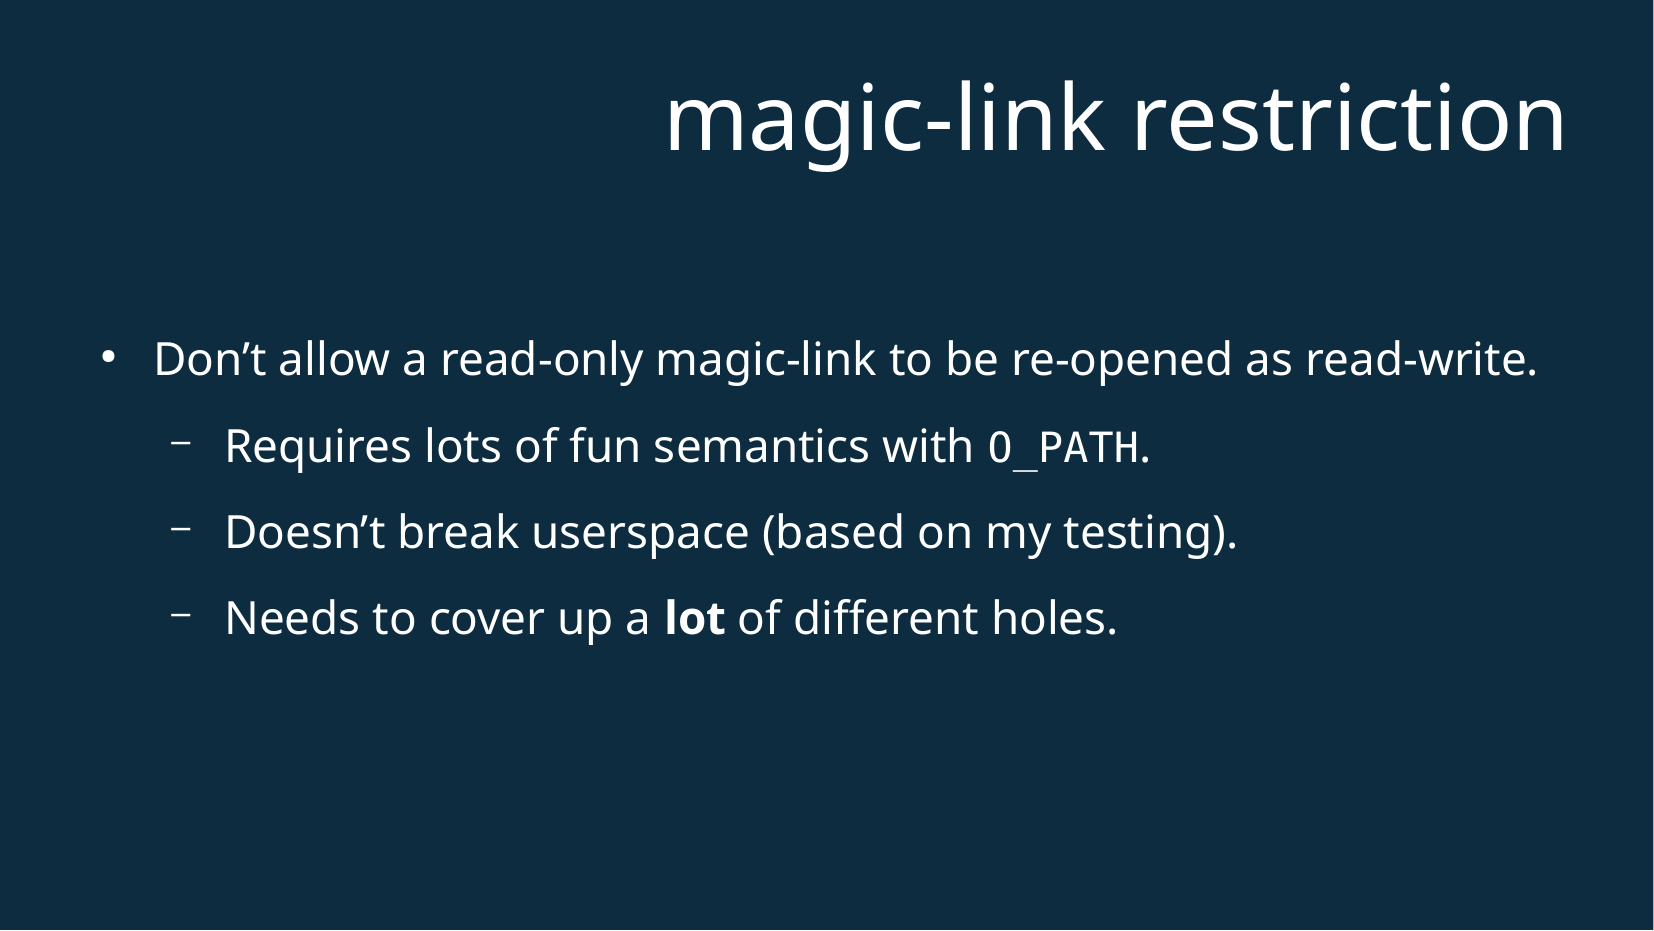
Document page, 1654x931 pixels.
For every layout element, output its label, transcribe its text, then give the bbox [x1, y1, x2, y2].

title magic-link restriction [82, 37, 1571, 193]
list Don’t allow a read-only magic-link to be re-opened as read-write. Requires lots of fun semantics with O_PATH. Doesn’t break userspace (based on my testing). Needs to cover up a lot of different holes. [82, 217, 1571, 758]
